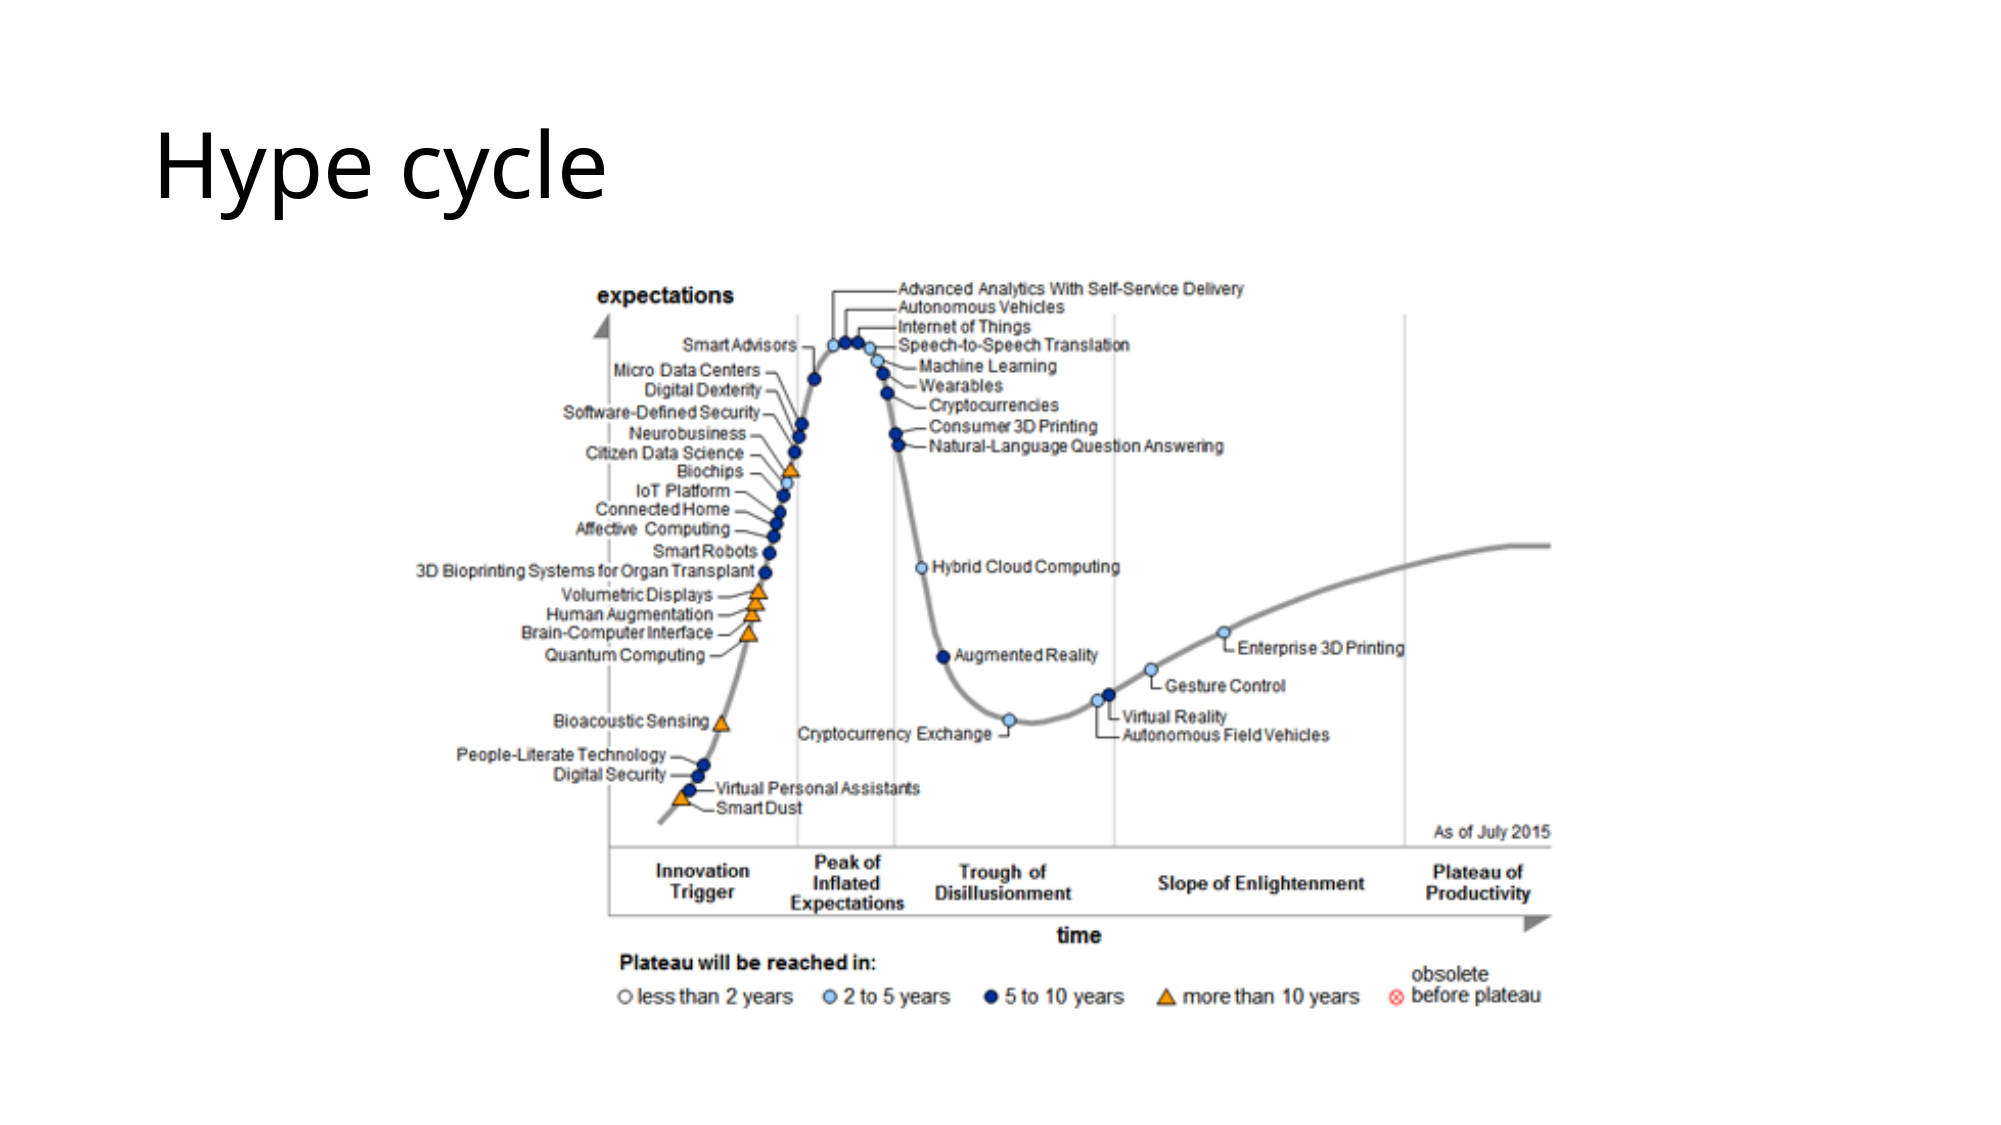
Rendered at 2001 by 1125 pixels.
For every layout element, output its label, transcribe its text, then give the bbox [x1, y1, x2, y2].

picture [376, 240, 1603, 1059]
title Hype cycle [137, 59, 1863, 278]
